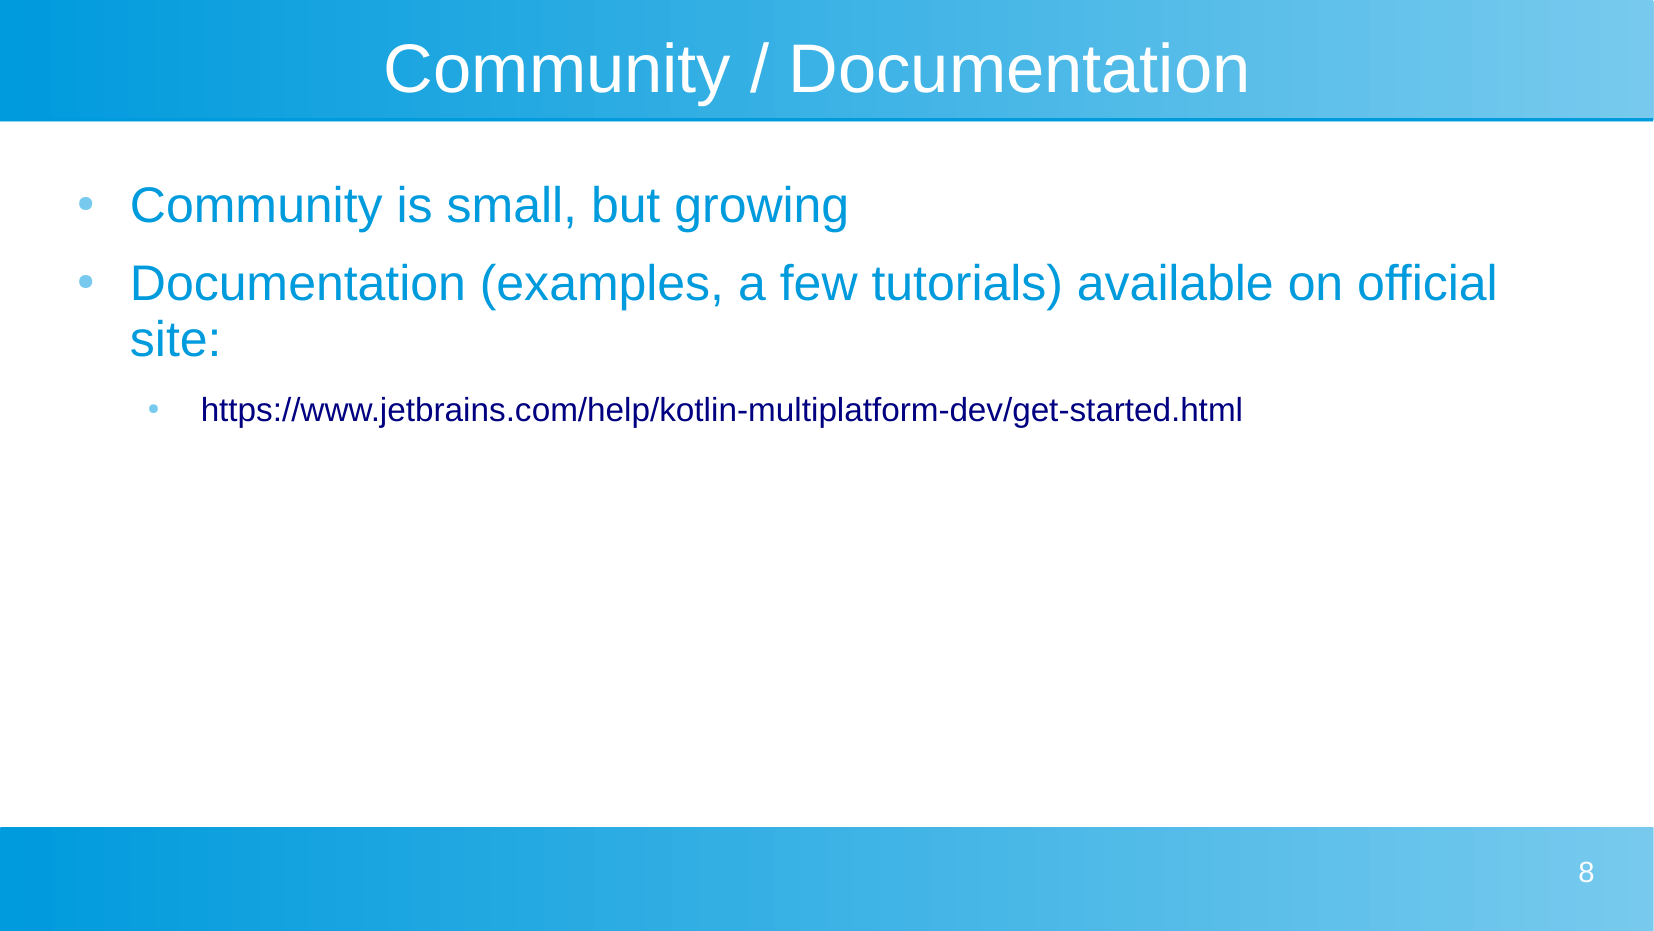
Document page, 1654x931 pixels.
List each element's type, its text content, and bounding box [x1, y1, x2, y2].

list Community is small, but growing Documentation (examples, a few tutorials) available on official site: https://www.jetbrains.com/help/kotlin-multiplatform-dev/get-started.html [59, 177, 1595, 768]
title Community / Documentation [59, 29, 1595, 108]
